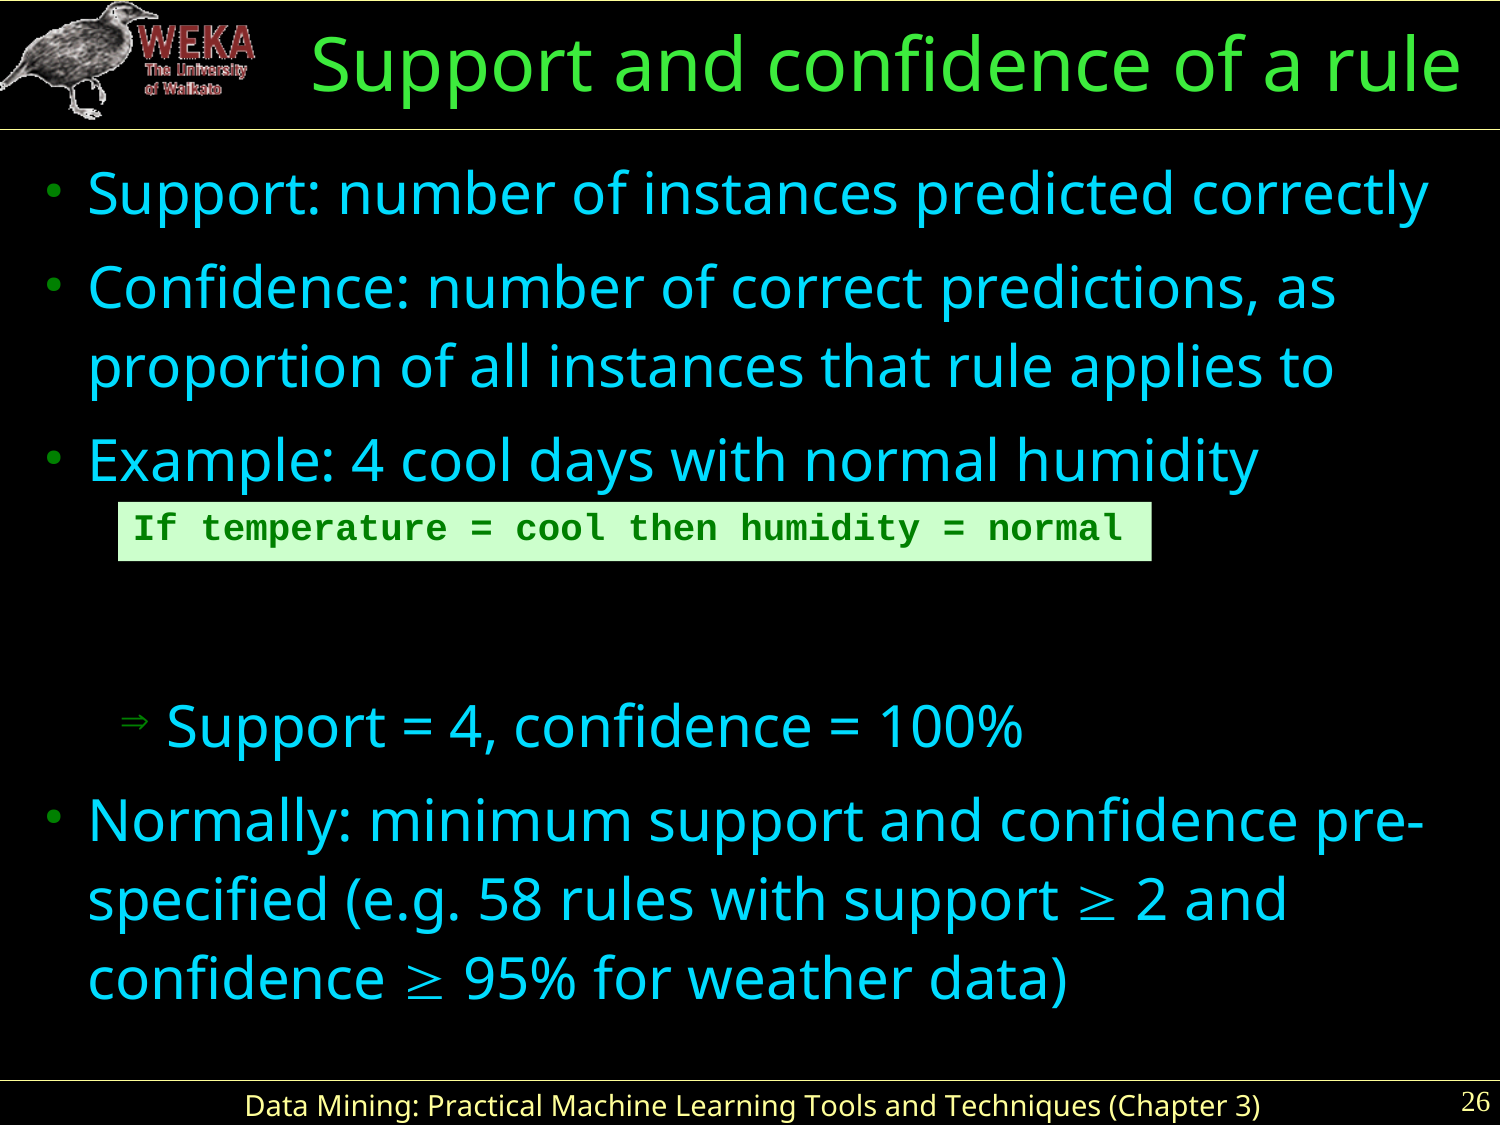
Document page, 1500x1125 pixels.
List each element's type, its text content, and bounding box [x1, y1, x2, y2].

title Support and confidence of a rule [295, 0, 1500, 144]
picture [0, 1, 266, 129]
text_box If temperature = cool then humidity = normal [118, 501, 1152, 562]
list Support: number of instances predicted correctly Confidence: number of correct predictions, as proportion of all instances that rule applies to Example: 4 cool days with normal humidity Support = 4, confidence = 100% Normally: minimum support and confidence pre-specified (e.g. 58 rules with support  2 and confidence  95% for weather data) [29, 144, 1500, 927]
